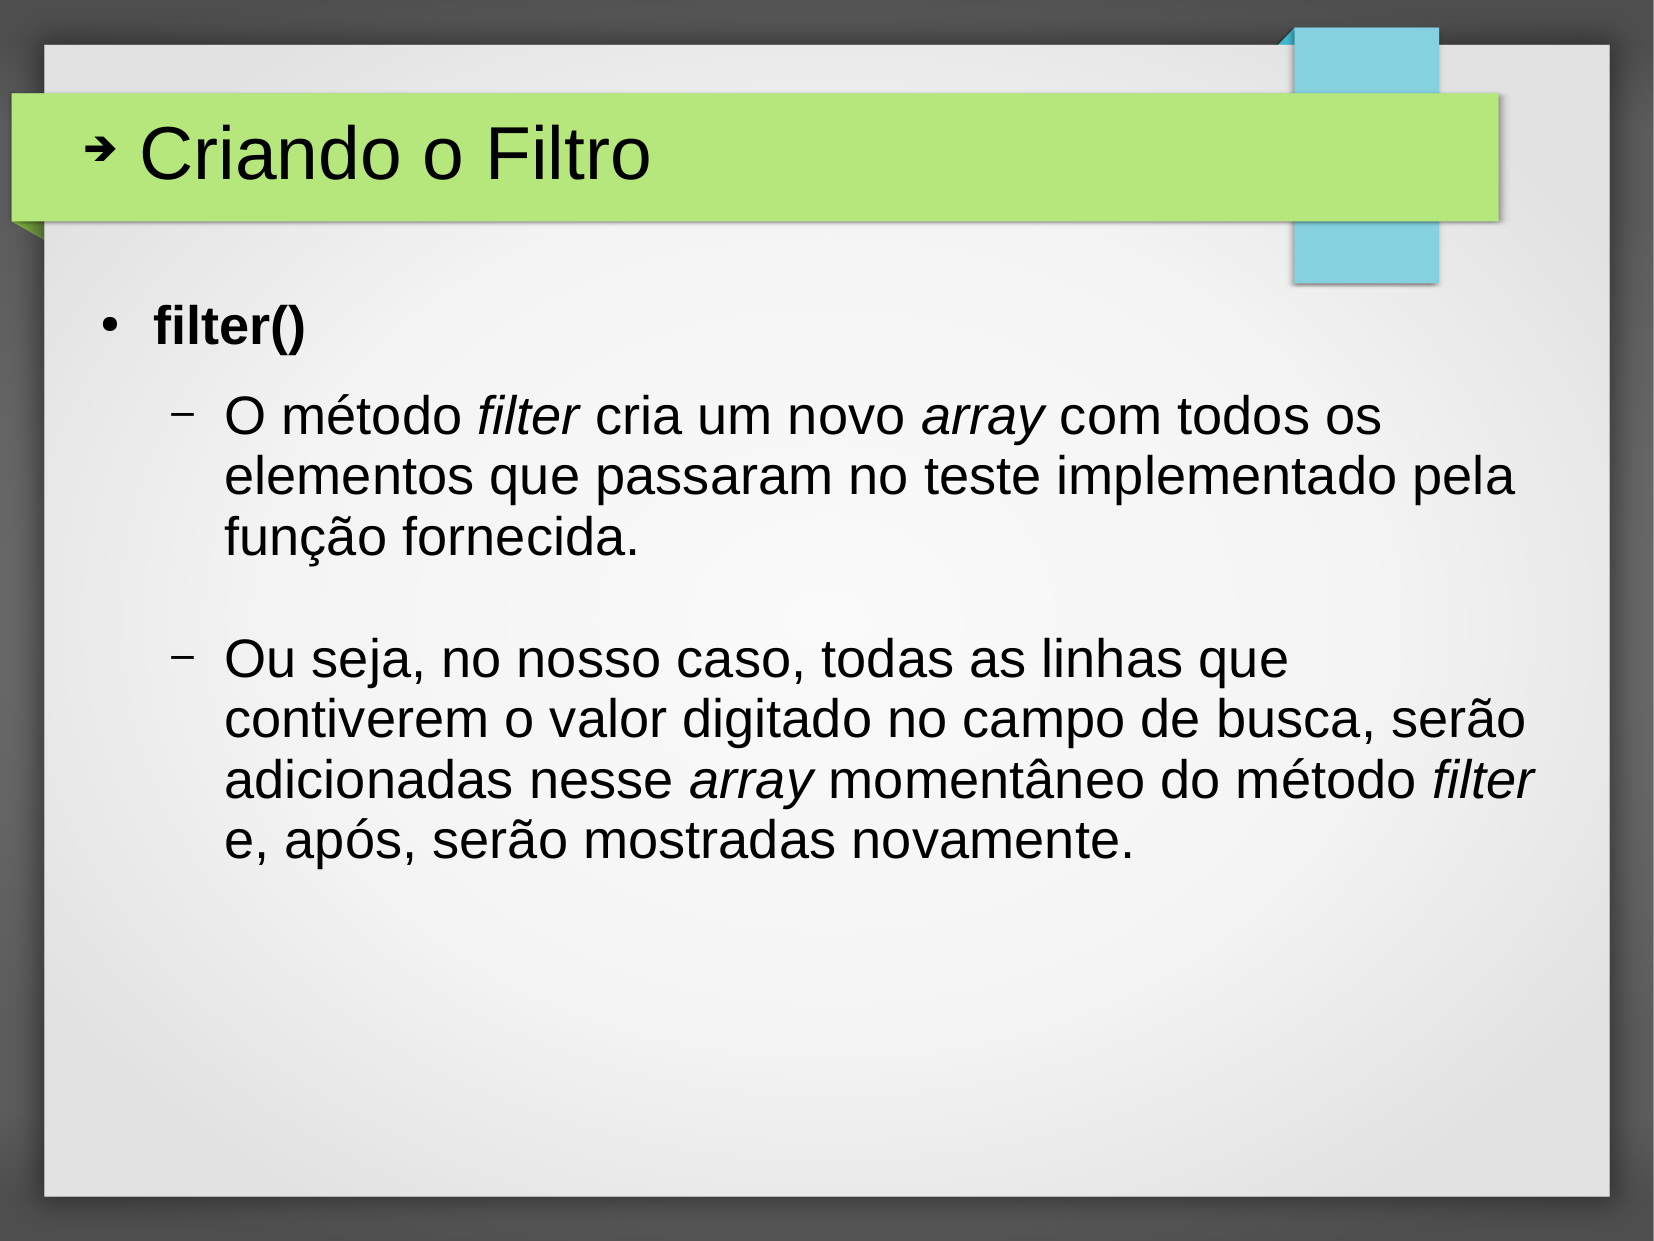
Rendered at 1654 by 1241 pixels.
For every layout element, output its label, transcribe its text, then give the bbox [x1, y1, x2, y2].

title Criando o Filtro [82, 94, 1264, 213]
list filter() O método filter cria um novo array com todos os elementos que passaram no teste implementado pela função fornecida. Ou seja, no nosso caso, todas as linhas que contiverem o valor digitado no campo de busca, serão adicionadas nesse array momentâneo do método filter e, após, serão mostradas novamente. [82, 295, 1571, 1063]
picture [0, 0, 1654, 1241]
text_box [659, 565, 1002, 678]
